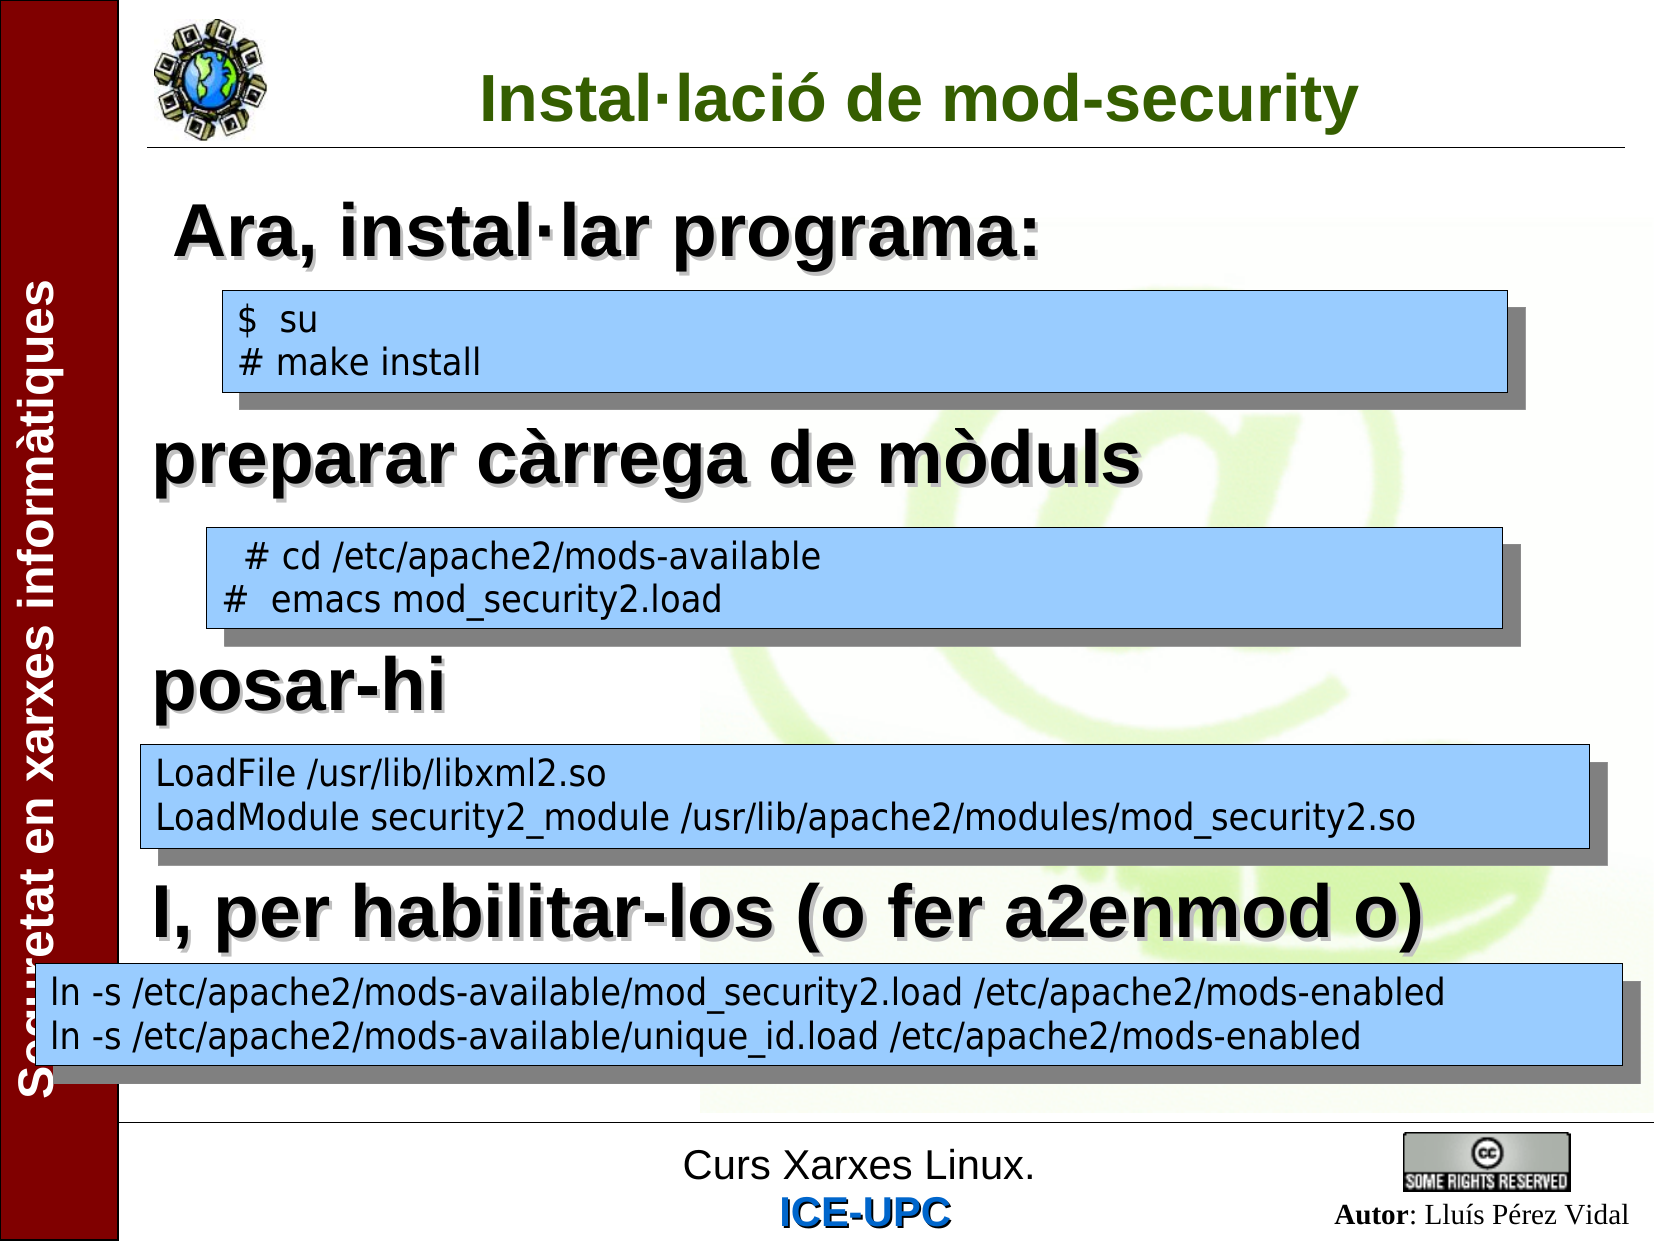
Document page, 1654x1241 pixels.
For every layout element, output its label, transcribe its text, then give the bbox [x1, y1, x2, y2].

text_box $ su # make install [222, 290, 1508, 393]
picture [1403, 1132, 1571, 1192]
picture [700, 217, 1654, 1113]
title Instal·lació de mod-security [129, 49, 1619, 148]
picture [154, 19, 268, 49]
text_box LoadFile /usr/lib/libxml2.so LoadModule security2_module /usr/lib/apache2/modules/mod_security2.so [140, 744, 1590, 849]
list Ara, instal·lar programa: preparar càrrega de mòduls posar-hi I, per habilitar-los (o fer a2enmod o) [151, 188, 1623, 963]
text_box # cd /etc/apache2/mods-available # emacs mod_security2.load [206, 527, 1503, 629]
text_box ln -s /etc/apache2/mods-available/mod_security2.load /etc/apache2/mods-enabled ln -s /etc/apache2/mods-available/unique_id.load /etc/apache2/mods-enabled [35, 963, 1623, 1066]
